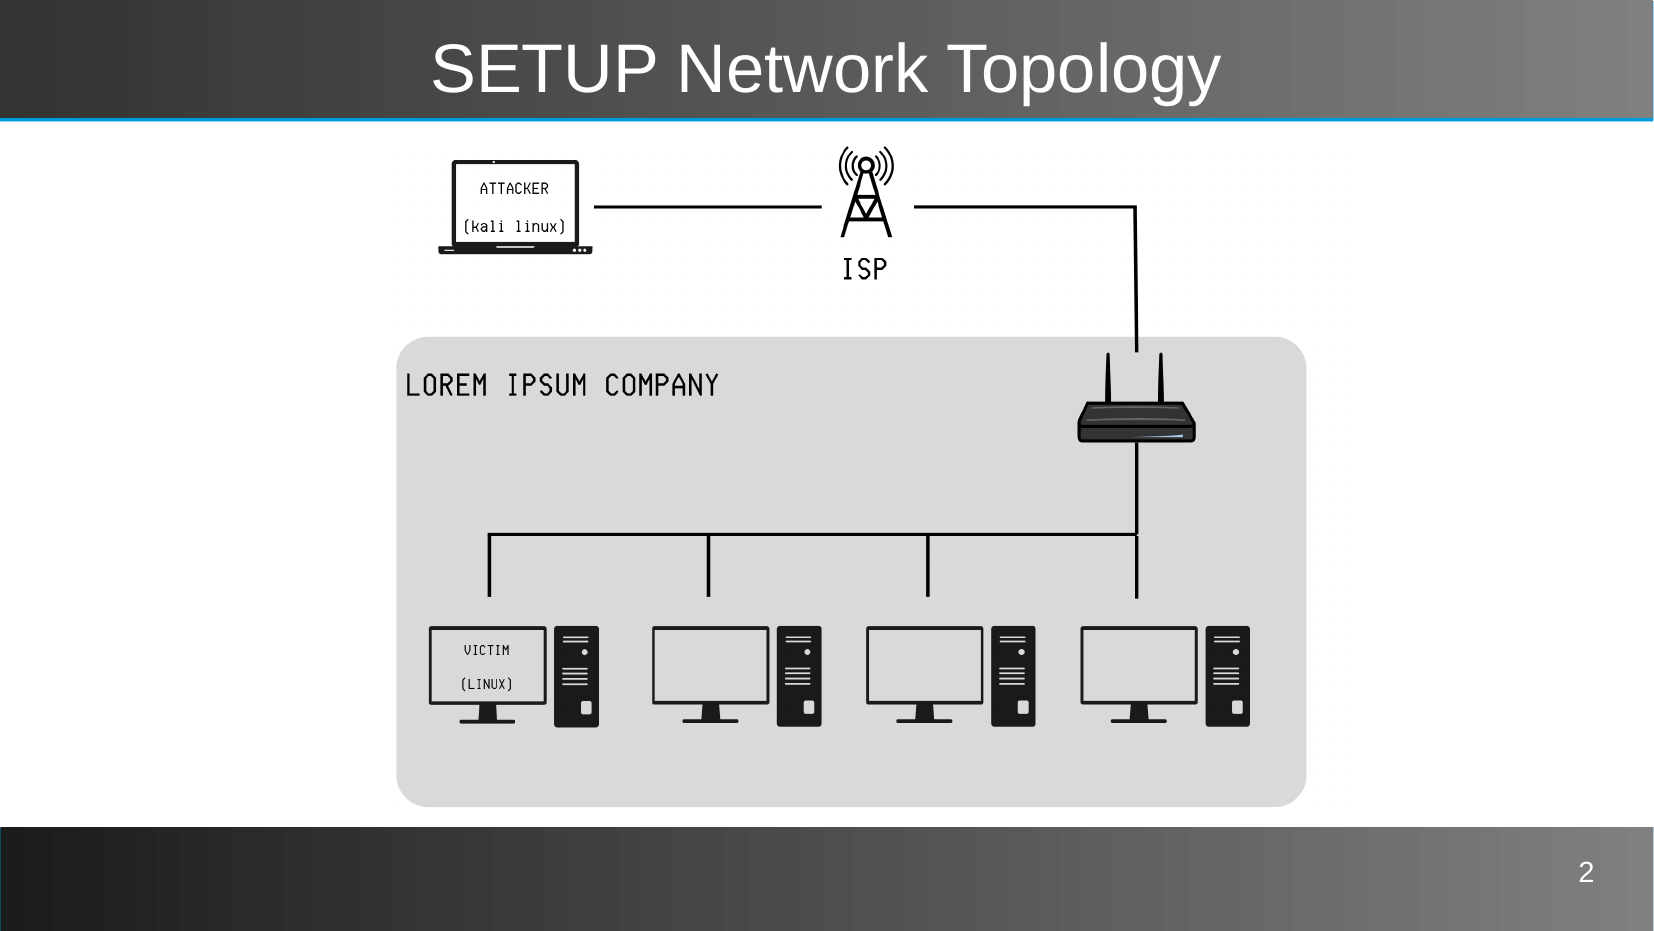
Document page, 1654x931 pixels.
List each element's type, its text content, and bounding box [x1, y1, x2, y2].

title SETUP Network Topology [59, 29, 1595, 108]
picture [375, 138, 1347, 826]
